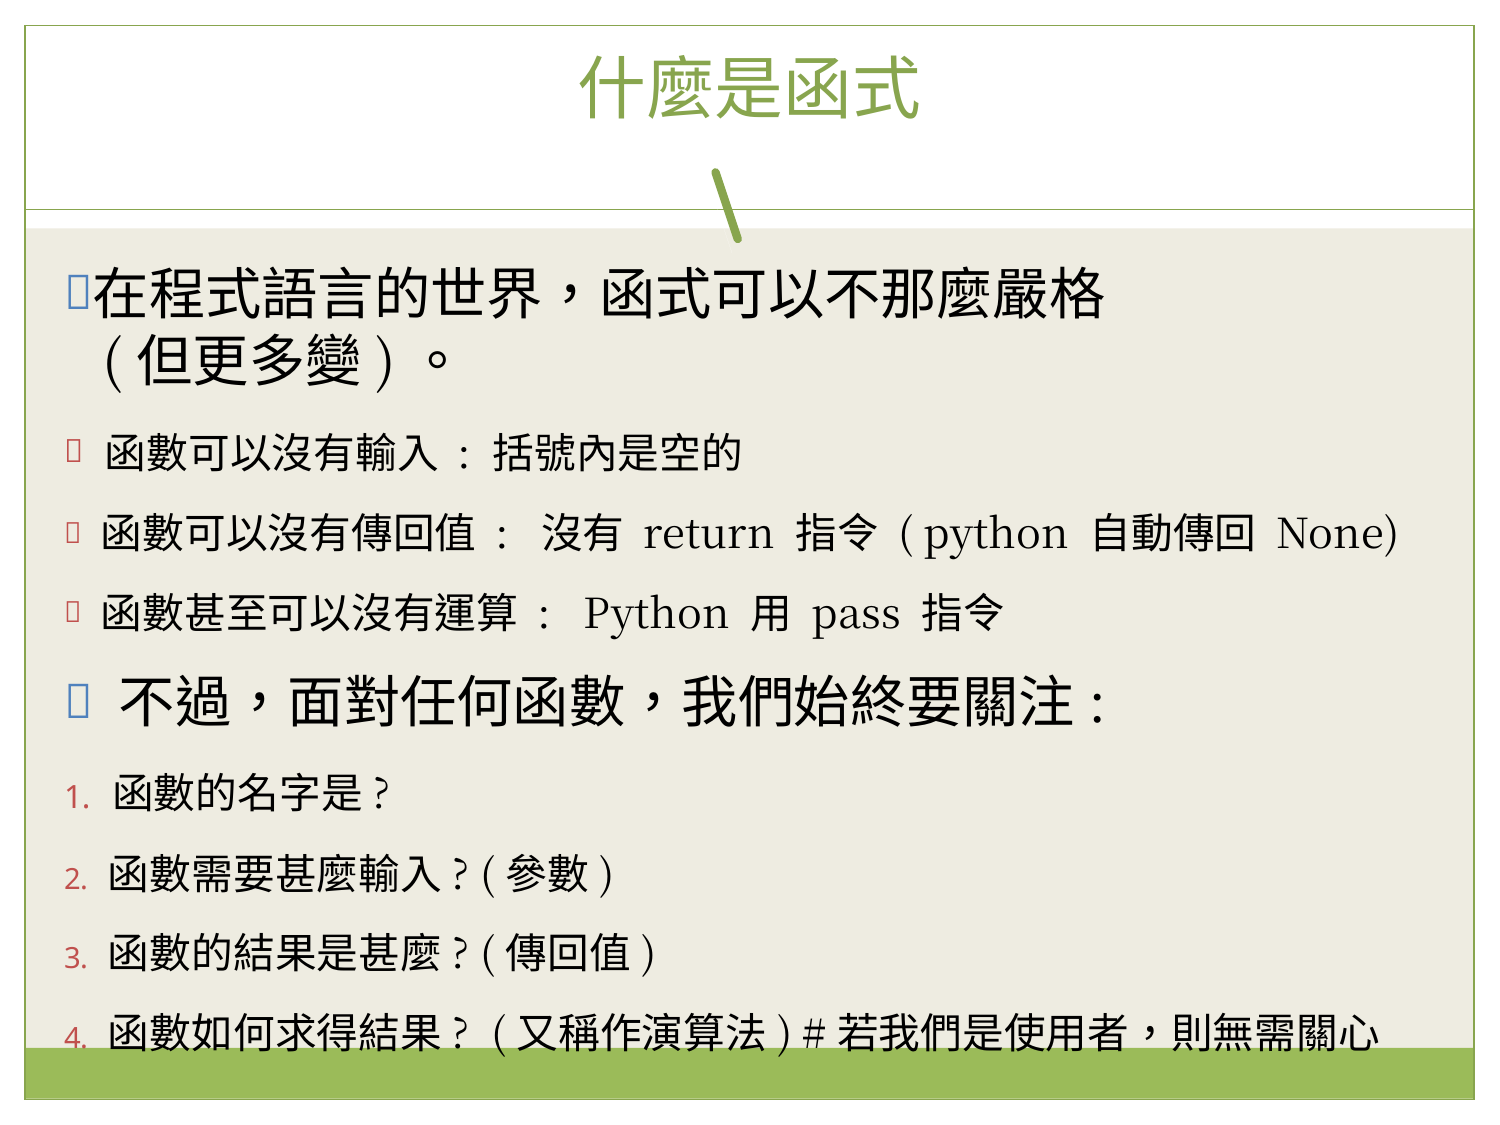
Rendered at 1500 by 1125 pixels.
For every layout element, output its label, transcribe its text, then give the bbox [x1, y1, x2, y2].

title 什麼是函式 [49, 37, 1450, 162]
list 在程式語言的世界，函式可以不那麼嚴格 (但更多變)。 函數可以沒有輸入 : 括號內是空的 函數可以沒有傳回值 : 沒有 return 指令 ( python 自動傳回 None) 函數甚至可以沒有運算 : Python 用 pass 指令 不過，面對任何函數，我們始終要關注: 函數的名字是? 函數需要甚麼輸入? (參數) 函數的結果是甚麼? (傳回值) 函數如何求得結果? (又稱作演算法) #若我們是使用者，則無需關心 [49, 250, 1445, 1047]
